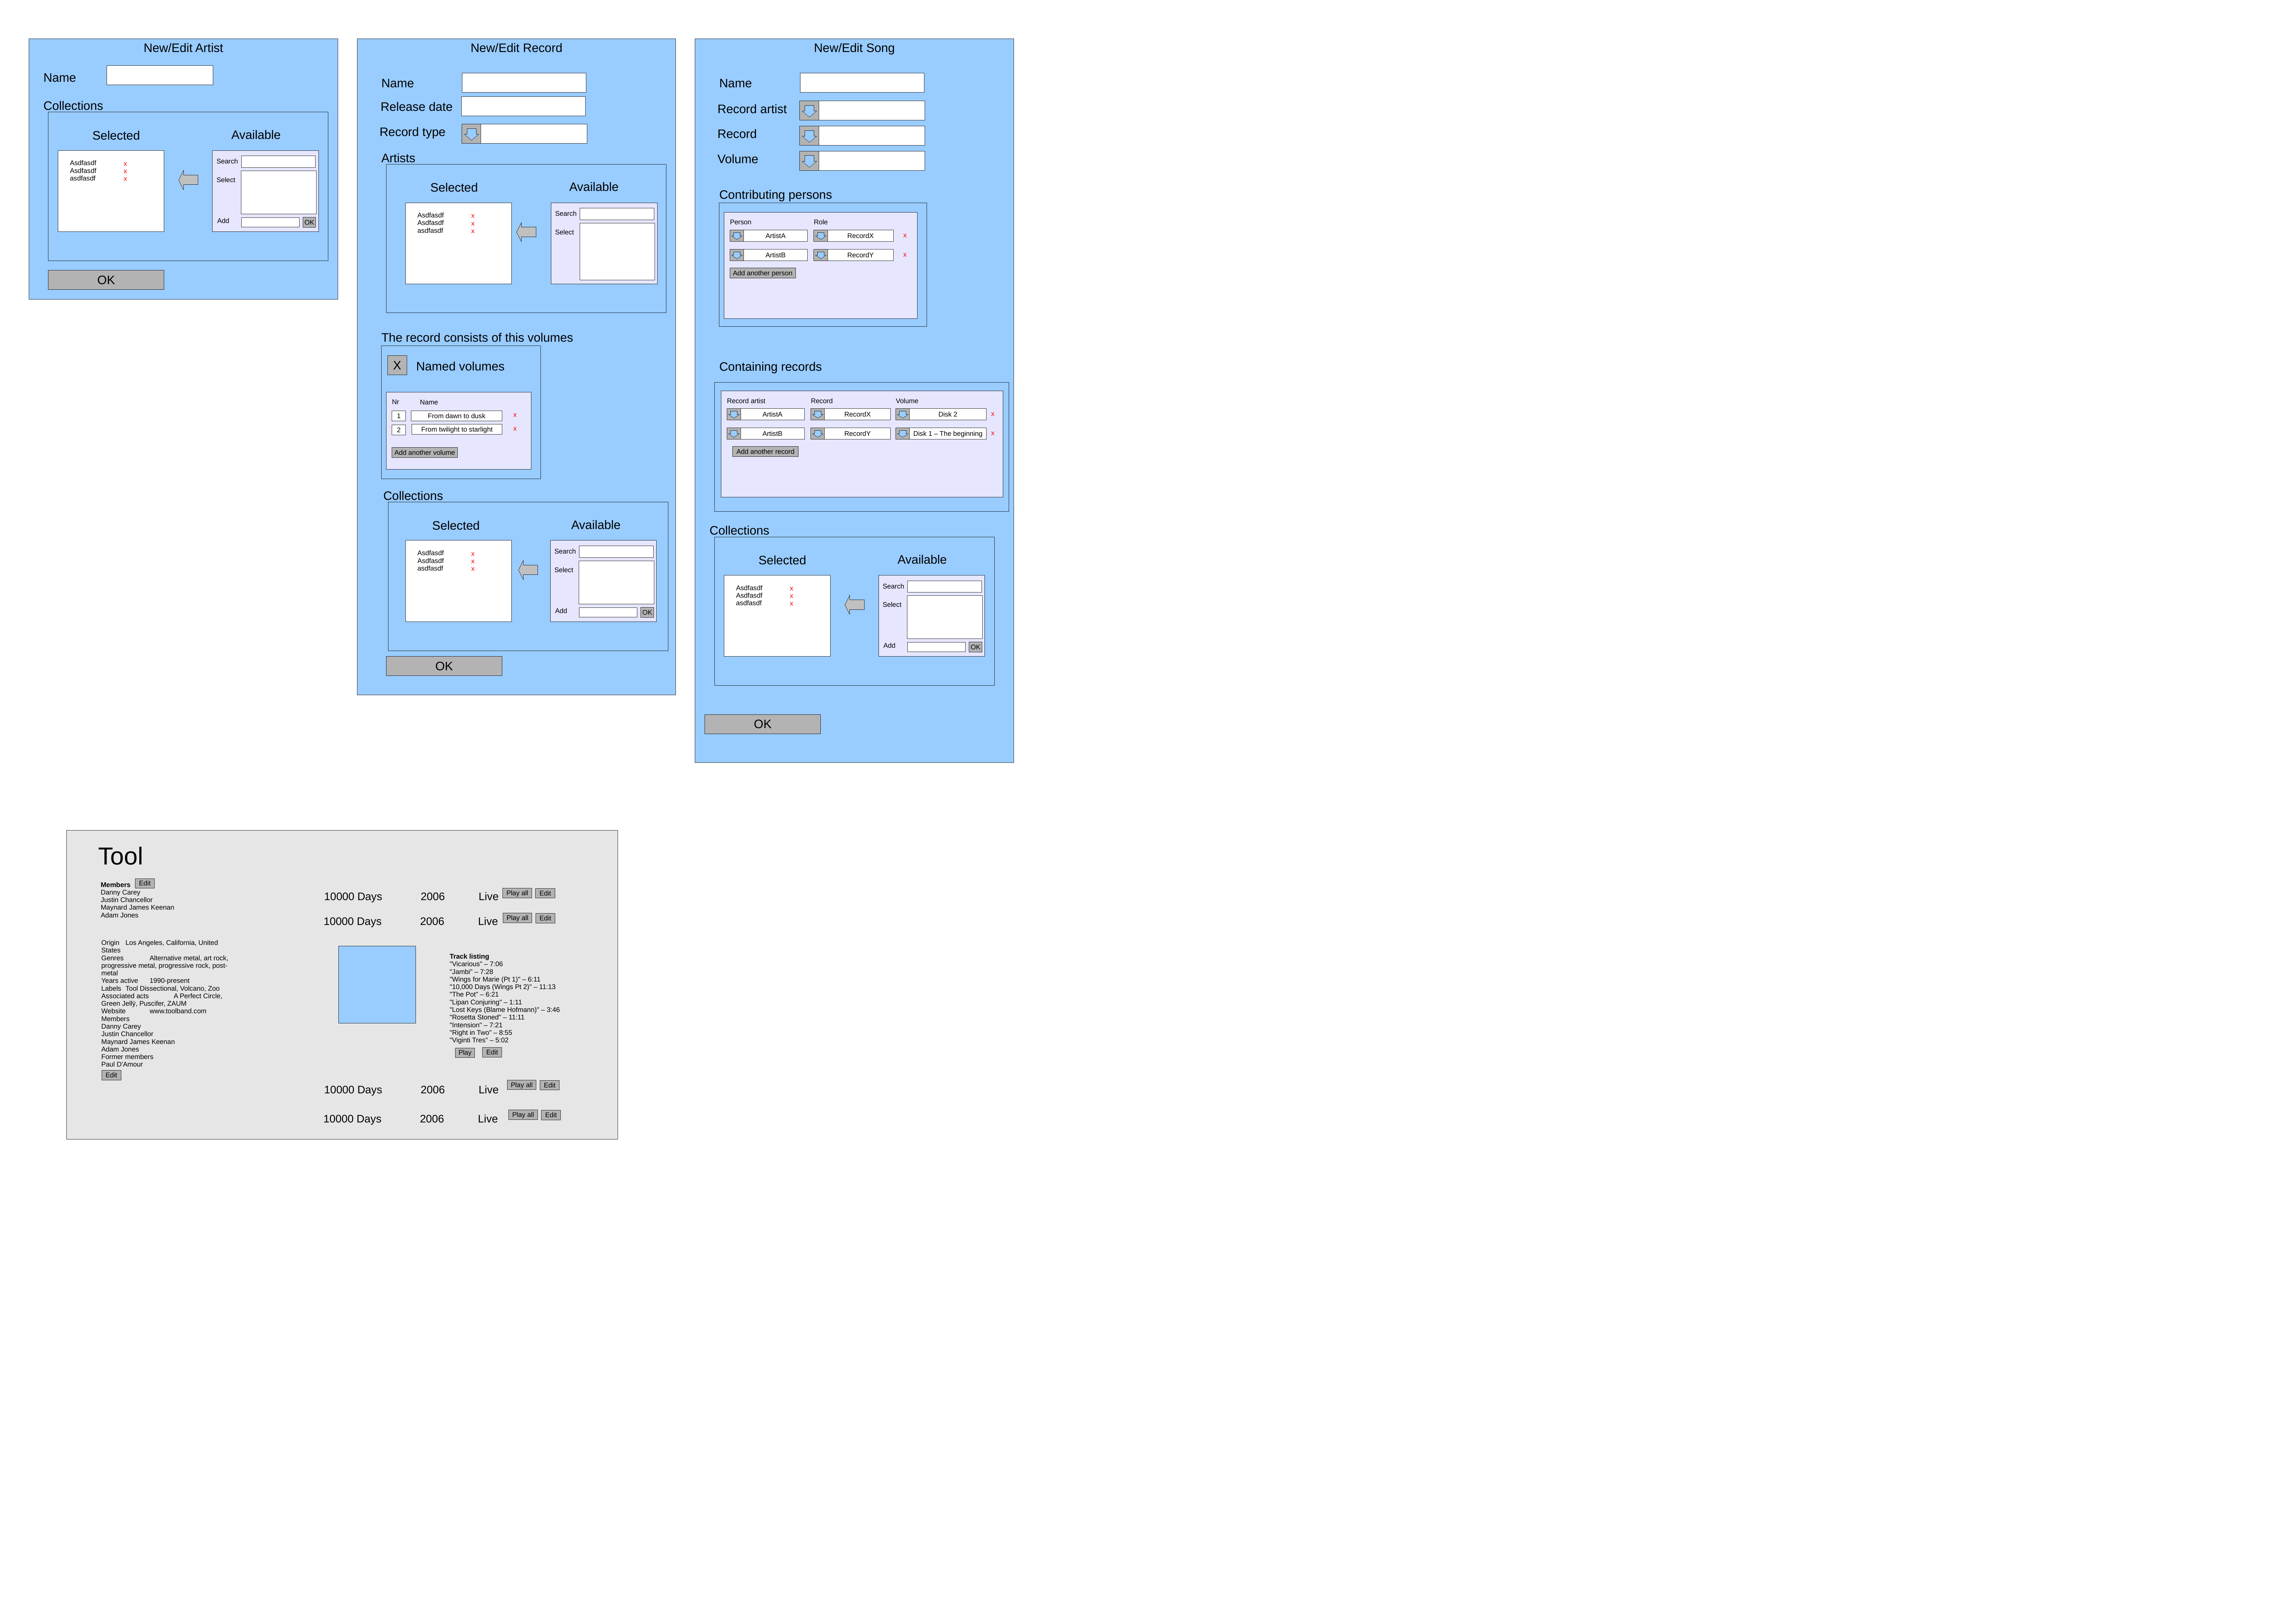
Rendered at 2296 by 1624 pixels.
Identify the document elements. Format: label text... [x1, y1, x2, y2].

text_box Add [212, 214, 242, 227]
text_box x x x [119, 157, 132, 185]
text_box Asdfasdf Asdfasdf asdfasdf [412, 209, 449, 237]
text_box [721, 391, 1003, 497]
text_box Artists [376, 148, 420, 167]
text_box 10000 Days [318, 1110, 386, 1130]
text_box OK [386, 656, 502, 676]
text_box Volume [891, 394, 923, 407]
text_box x [986, 407, 1000, 420]
text_box Collections [39, 96, 108, 115]
text_box The record consists of this volumes [376, 328, 578, 347]
text_box Containing records [714, 357, 827, 377]
text_box [724, 212, 917, 319]
text_box [550, 540, 657, 622]
text_box Add another volume [392, 447, 458, 458]
text_box x x x [466, 209, 480, 237]
text_box Live [473, 913, 503, 932]
text_box [386, 392, 531, 470]
text_box 2006 [415, 1110, 449, 1130]
text_box Add another record [732, 446, 798, 457]
text_box Available [893, 550, 952, 569]
text_box Record [712, 125, 762, 144]
text_box 2006 [416, 1081, 450, 1101]
text_box Release date [376, 97, 458, 116]
text_box x x x [466, 547, 480, 575]
text_box Play all [503, 913, 532, 923]
text_box Record artist [712, 99, 792, 118]
text_box Live [474, 1081, 504, 1101]
text_box Record [806, 394, 838, 407]
text_box [462, 124, 587, 144]
text_box x [986, 427, 1000, 439]
text_box Selected [754, 551, 811, 570]
text_box Name [376, 74, 419, 93]
text_box Search [550, 207, 590, 220]
text_box 10000 Days [318, 913, 386, 932]
text_box New/Edit Artist [29, 39, 338, 299]
text_box [551, 203, 658, 284]
text_box Collections [378, 487, 448, 505]
text_box Play all [508, 1110, 538, 1120]
text_box Available [226, 125, 286, 144]
text_box Select [549, 564, 589, 576]
text_box Contributing persons [714, 185, 837, 204]
text_box Selected [87, 126, 145, 145]
text_box Edit [535, 888, 555, 898]
text_box OK [303, 217, 316, 228]
text_box [58, 150, 164, 232]
text_box Live [473, 1110, 503, 1130]
text_box Role [809, 216, 833, 229]
text_box ArtistA [741, 408, 805, 420]
text_box Select [212, 174, 251, 186]
text_box Record artist [722, 394, 770, 407]
text_box 2006 [416, 888, 450, 908]
text_box [107, 65, 213, 85]
text_box Disk 2 [909, 408, 986, 420]
text_box x [508, 408, 522, 421]
text_box Name [415, 396, 443, 409]
text_box [405, 203, 512, 284]
text_box Tool [93, 840, 148, 872]
text_box ArtistB [741, 428, 805, 439]
text_box 10000 Days [319, 1081, 387, 1101]
text_box RecordX [824, 408, 891, 420]
text_box 2 [392, 425, 406, 435]
text_box 2006 [415, 913, 449, 932]
text_box RecordX [828, 230, 894, 242]
text_box Search [878, 580, 917, 592]
text_box Edit [540, 1080, 559, 1090]
text_box x [899, 229, 912, 242]
text_box [212, 150, 319, 232]
text_box Nr [387, 396, 404, 408]
text_box X [387, 355, 407, 375]
text_box Collections [48, 112, 108, 115]
text_box New/Edit Record [357, 39, 676, 695]
text_box Name [39, 68, 81, 87]
text_box [845, 595, 865, 615]
text_box Collections [388, 502, 448, 505]
text_box New/Edit Song [695, 39, 1014, 763]
text_box Disk 1 – The beginning [909, 428, 986, 439]
text_box Search [549, 545, 589, 558]
text_box Volume [712, 150, 763, 169]
text_box Asdfasdf Asdfasdf asdfasdf [412, 547, 449, 575]
text_box Asdfasdf Asdfasdf asdfasdf [731, 581, 768, 609]
text_box OK [969, 642, 982, 652]
text_box Live [474, 888, 504, 908]
text_box OK [705, 714, 821, 734]
text_box Add [550, 605, 579, 617]
text_box RecordY [828, 249, 894, 261]
text_box RecordY [824, 428, 891, 439]
text_box OK [641, 607, 654, 618]
text_box Asdfasdf Asdfasdf asdfasdf [65, 157, 101, 185]
text_box ArtistB [744, 249, 808, 261]
text_box OK [48, 270, 164, 290]
text_box Available [566, 515, 625, 534]
text_box [799, 151, 925, 171]
text_box [799, 101, 925, 120]
text_box [461, 96, 586, 116]
text_box Add another person [730, 268, 796, 278]
text_box x x x [785, 582, 798, 610]
text_box Person [725, 216, 757, 229]
text_box Play [455, 1048, 475, 1058]
text_box [724, 575, 831, 657]
text_box From dawn to dusk [411, 411, 502, 421]
text_box [516, 222, 536, 242]
text_box Play all [503, 888, 532, 898]
text_box Edit [536, 913, 555, 923]
text_box Track listing "Vicarious" – 7:06 "Jambi" – 7:28 "Wings for Marie (Pt 1)" – 6:11 "10,000 Days (Wings Pt 2)" – 11:13 "The Pot" – 6:21 "Lipan Conjuring" – 1:11 "Lost Keys (Blame Hofmann)" – 3:46 "Rosetta Stoned" – 11:11 "Intension" – 7:21 "Right in Two" – 8:55 "Viginti Tres" – 5:02 [445, 950, 586, 1052]
text_box Edit [541, 1110, 561, 1120]
text_box From twilight to starlight [412, 424, 502, 435]
text_box Named volumes [411, 357, 523, 376]
text_box Name [714, 74, 757, 93]
text_box Artists [386, 164, 420, 167]
text_box 1 [392, 411, 406, 421]
text_box x [508, 422, 522, 435]
text_box Play all [507, 1080, 536, 1090]
text_box [800, 73, 924, 93]
text_box [405, 540, 512, 622]
text_box Members Danny Carey Justin Chancellor Maynard James Keenan Adam Jones [96, 879, 184, 933]
text_box [799, 126, 925, 145]
text_box Selected [427, 516, 485, 535]
text_box Select [550, 226, 590, 239]
text_box Edit [102, 1070, 121, 1080]
text_box Search [212, 155, 251, 168]
text_box [179, 170, 198, 190]
text_box [66, 830, 618, 1139]
text_box Edit [482, 1047, 502, 1057]
text_box Selected [425, 178, 483, 197]
text_box [462, 73, 586, 93]
text_box Select [878, 598, 917, 611]
text_box [518, 560, 538, 580]
text_box Origin Los Angeles, California, United States Genres Alternative metal, art rock, progressive metal, progressive rock, post-metal Years active 1990-present Labels Tool Dissectional, Volcano, Zoo Associated acts A Perfect Circle, Green Jellÿ, Puscifer, ZAUM Website www.toolband.com Members Danny Carey Justin Chancellor Maynard James Keenan Adam Jones Former members Paul D'Amour [96, 936, 239, 1120]
text_box 10000 Days [319, 888, 387, 908]
text_box Collections [715, 537, 774, 540]
text_box ArtistA [744, 230, 808, 242]
text_box Add [879, 639, 908, 652]
text_box [879, 575, 985, 657]
text_box Available [564, 178, 624, 197]
text_box Record type [375, 123, 451, 142]
text_box Collections [705, 521, 774, 540]
text_box x [899, 248, 912, 261]
